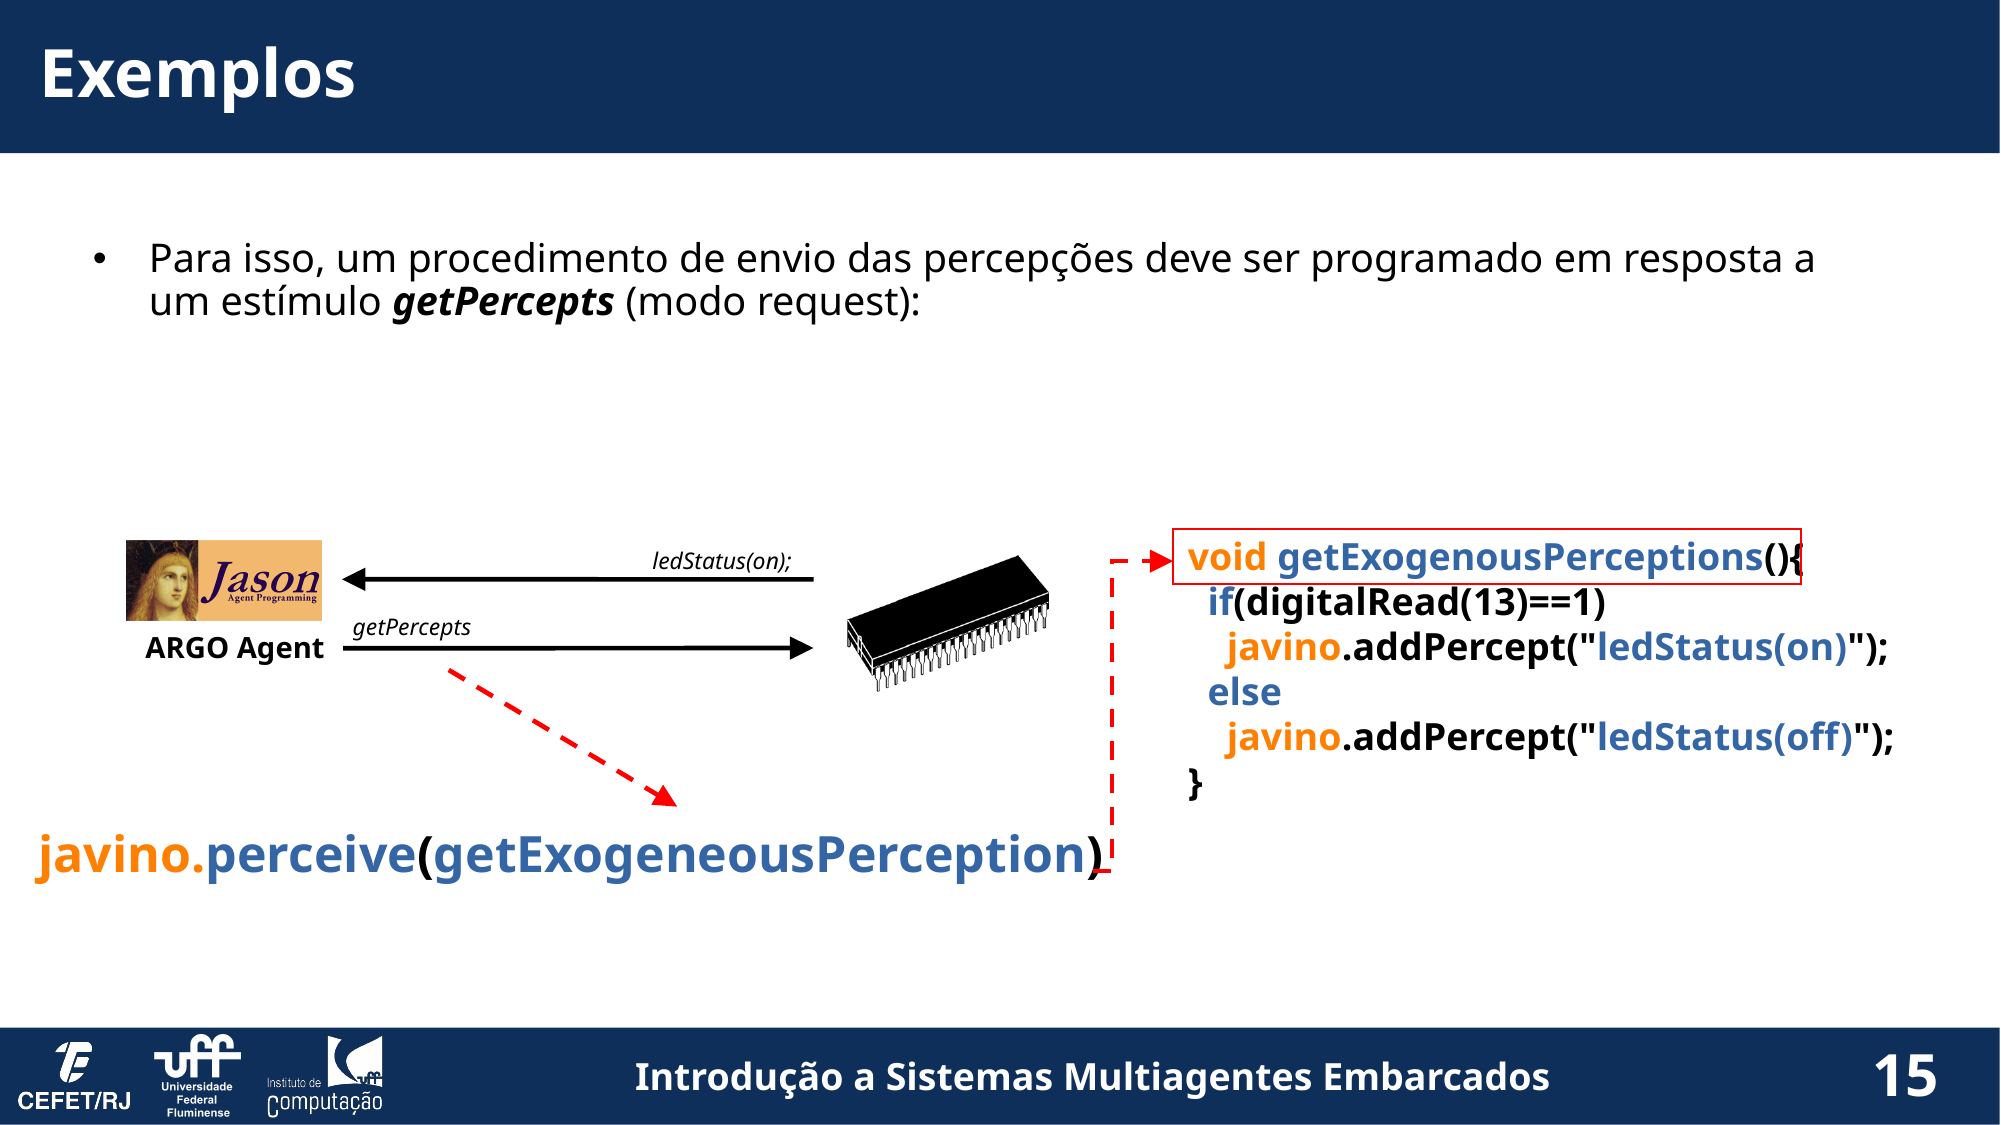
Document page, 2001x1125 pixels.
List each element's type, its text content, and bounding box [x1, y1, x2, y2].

text_box Para isso, um procedimento de envio das percepções deve ser programado em resposta a um estímulo getPercepts (modo request): [77, 231, 1833, 1006]
text_box void getExogenousPerceptions(){ if(digitalRead(13)==1) javino.addPercept("ledStatus(on)"); else javino.addPercept("ledStatus(off)"); } [1173, 525, 2000, 792]
picture [847, 555, 1049, 692]
text_box ARGO Agent [110, 622, 361, 672]
text_box void getExogenousPerceptions(){ if(digitalRead(13)==1) javino.addPercept("ledStatus(on)"); else javino.addPercept("ledStatus(off)"); } [1174, 530, 1800, 583]
picture [265, 1033, 384, 1118]
text_box getPercepts [328, 605, 496, 648]
text_box ledStatus(on); [537, 538, 907, 582]
picture [126, 540, 322, 621]
text_box Exemplos [25, 23, 2000, 119]
picture [18, 1021, 130, 1125]
picture [153, 1033, 242, 1122]
text_box javino.perceive(getExogeneousPerception) [23, 814, 1140, 898]
